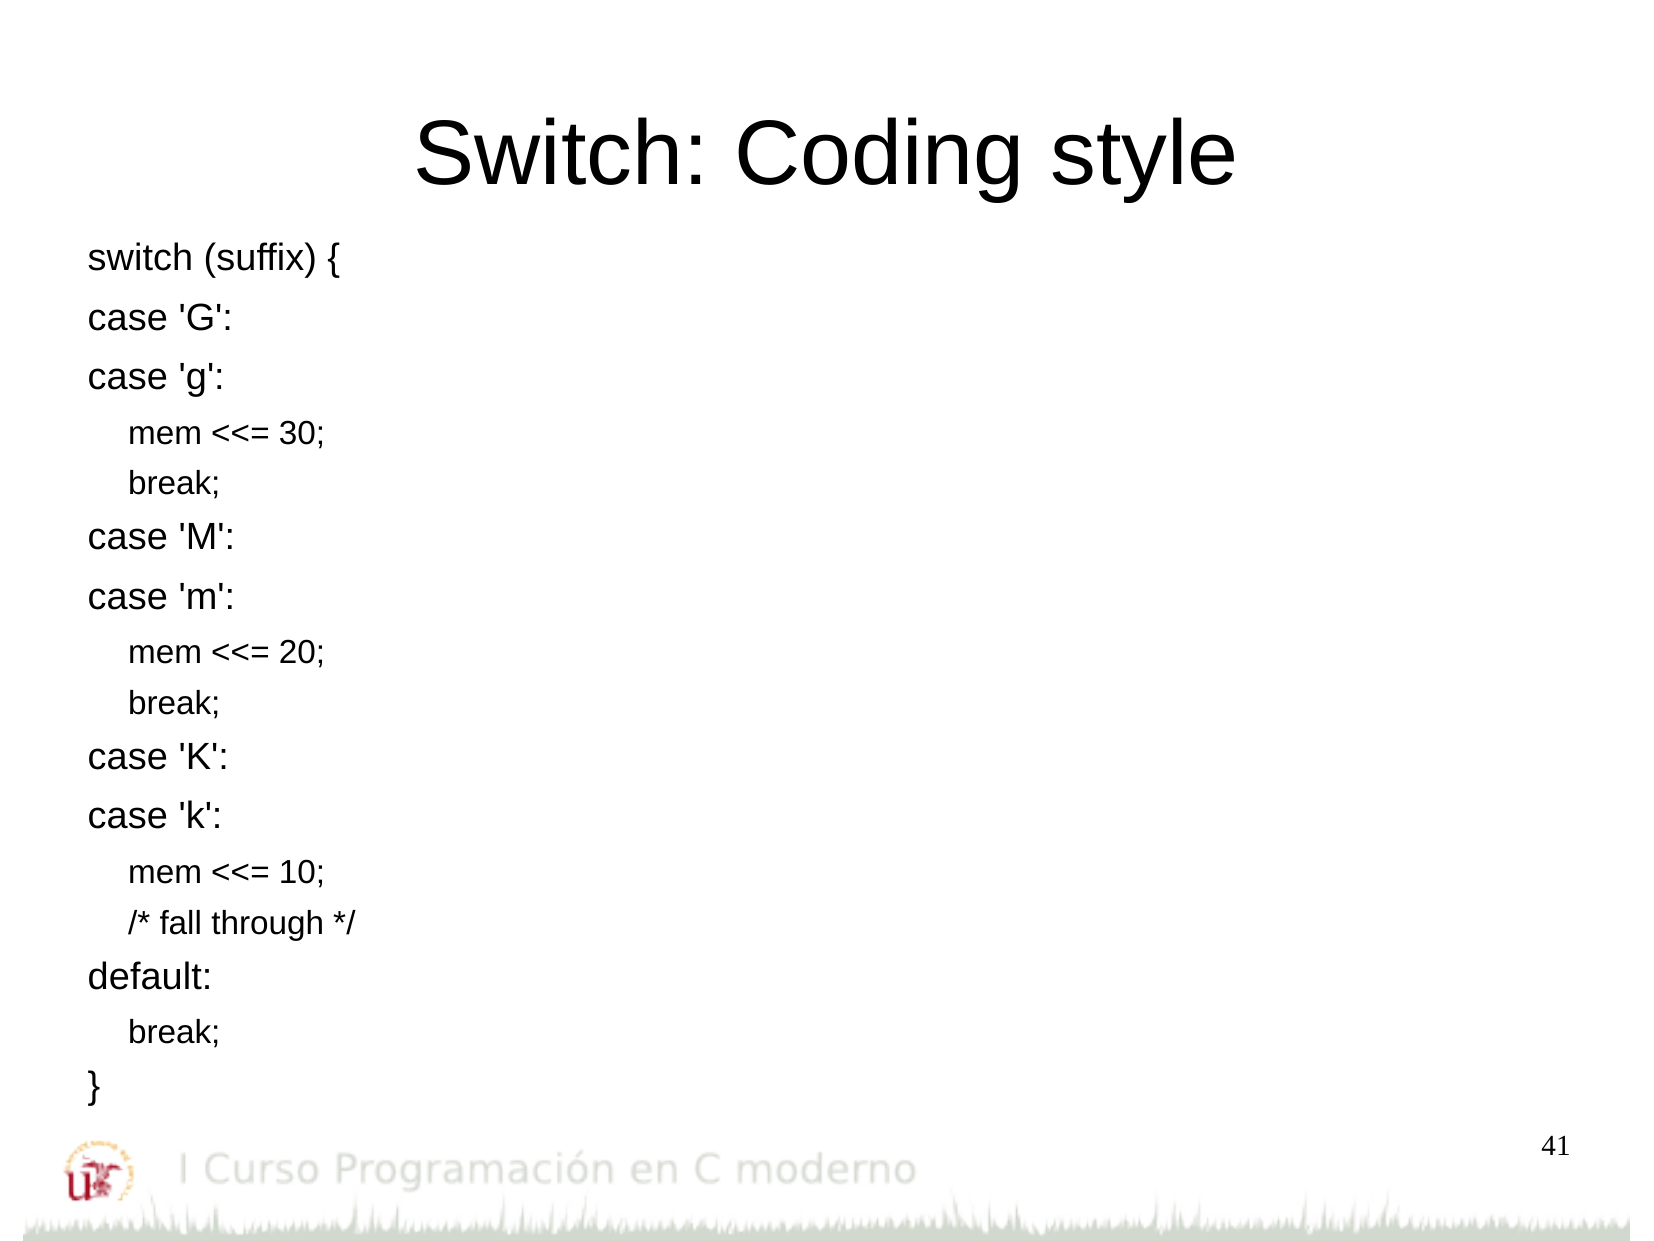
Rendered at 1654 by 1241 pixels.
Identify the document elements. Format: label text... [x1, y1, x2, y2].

list switch (suffix) { case 'G': case 'g': mem <<= 30; break; case 'M': case 'm': mem <<= 20; break; case 'K': case 'k': mem <<= 10; /* fall through */ default: break; } [47, 236, 1654, 1123]
picture [23, 1136, 1630, 1241]
title Switch: Coding style [82, 49, 1571, 236]
